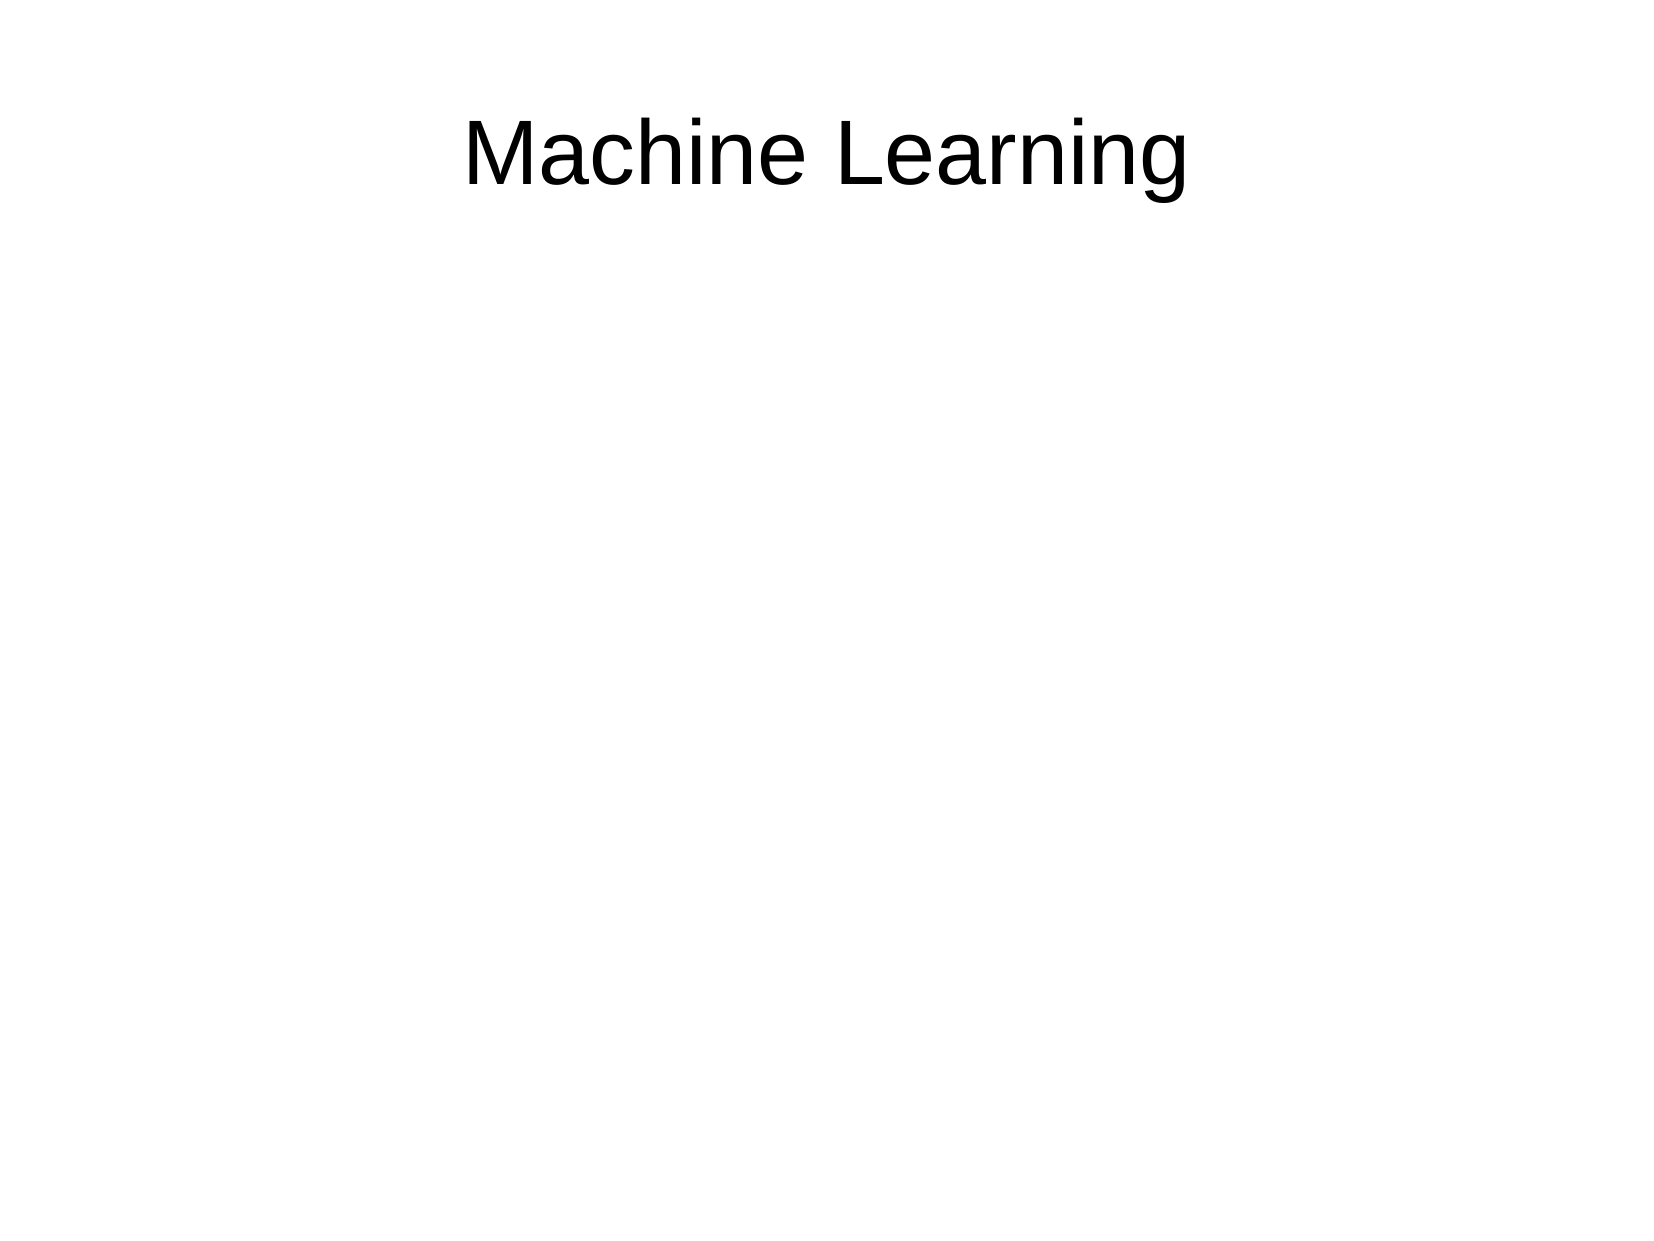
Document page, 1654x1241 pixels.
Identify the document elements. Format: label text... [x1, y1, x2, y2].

title Machine Learning [82, 49, 1571, 257]
